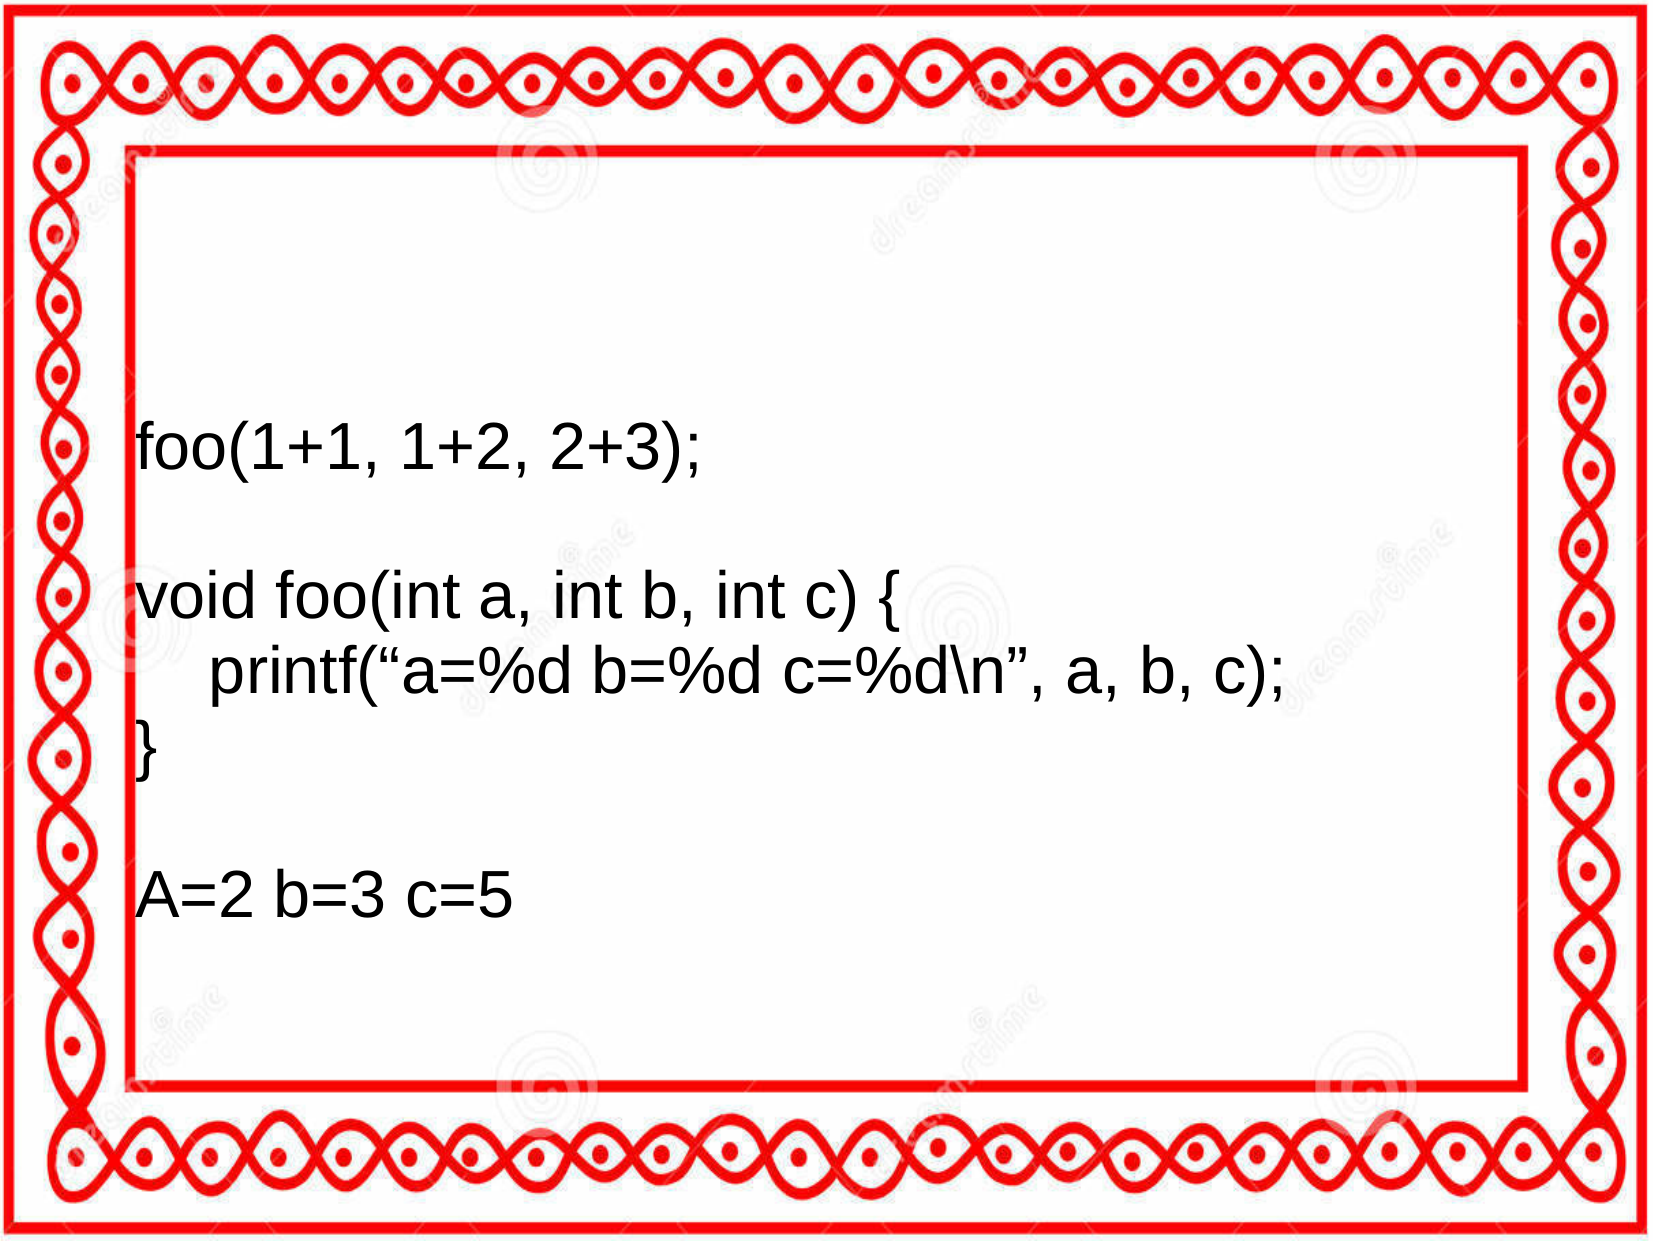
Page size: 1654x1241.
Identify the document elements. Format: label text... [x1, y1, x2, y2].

picture [0, 0, 1654, 1241]
subtitle foo(1+1, 1+2, 2+3); void foo(int a, int b, int c) { printf(“a=%d b=%d c=%d\n”, a, b, c); } A=2 b=3 c=5 [135, 152, 1516, 1114]
